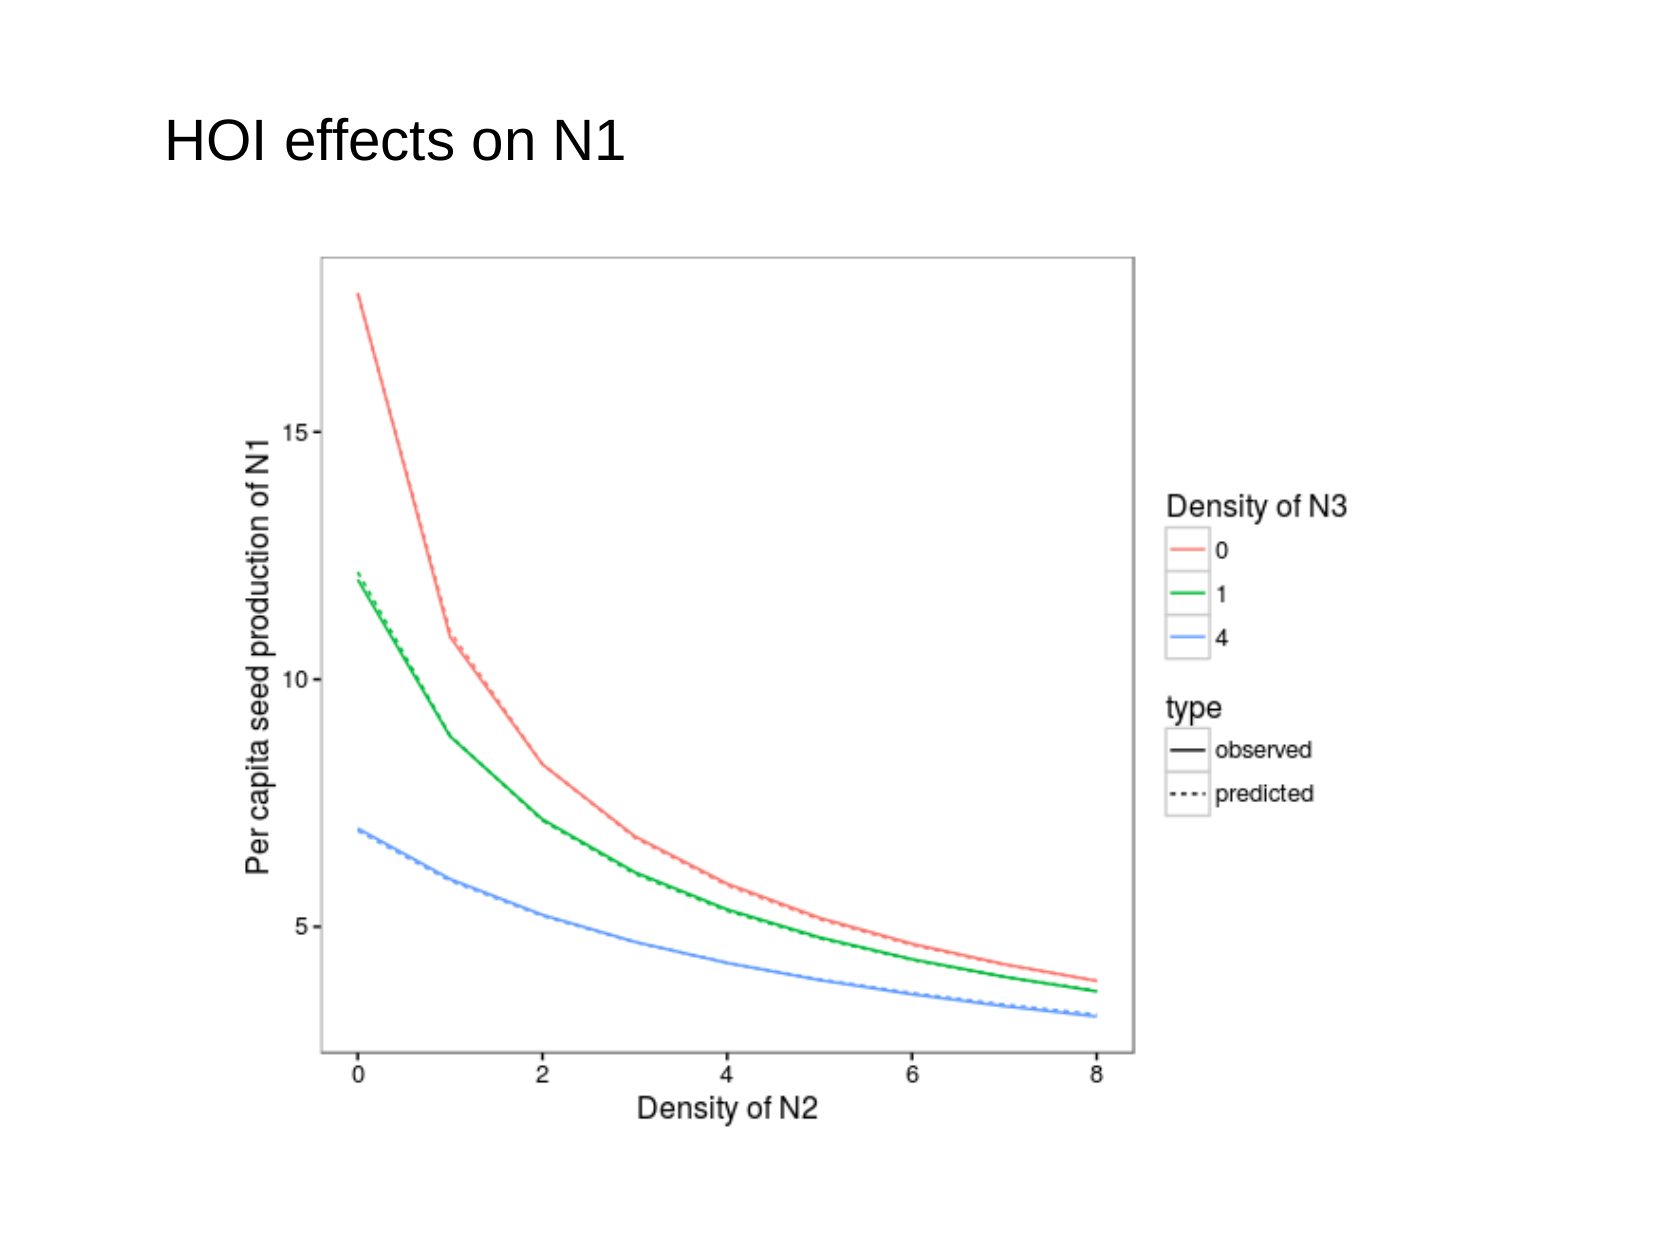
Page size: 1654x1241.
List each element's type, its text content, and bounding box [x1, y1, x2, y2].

picture [225, 242, 1396, 1141]
text_box HOI effects on N1 [150, 100, 1471, 181]
